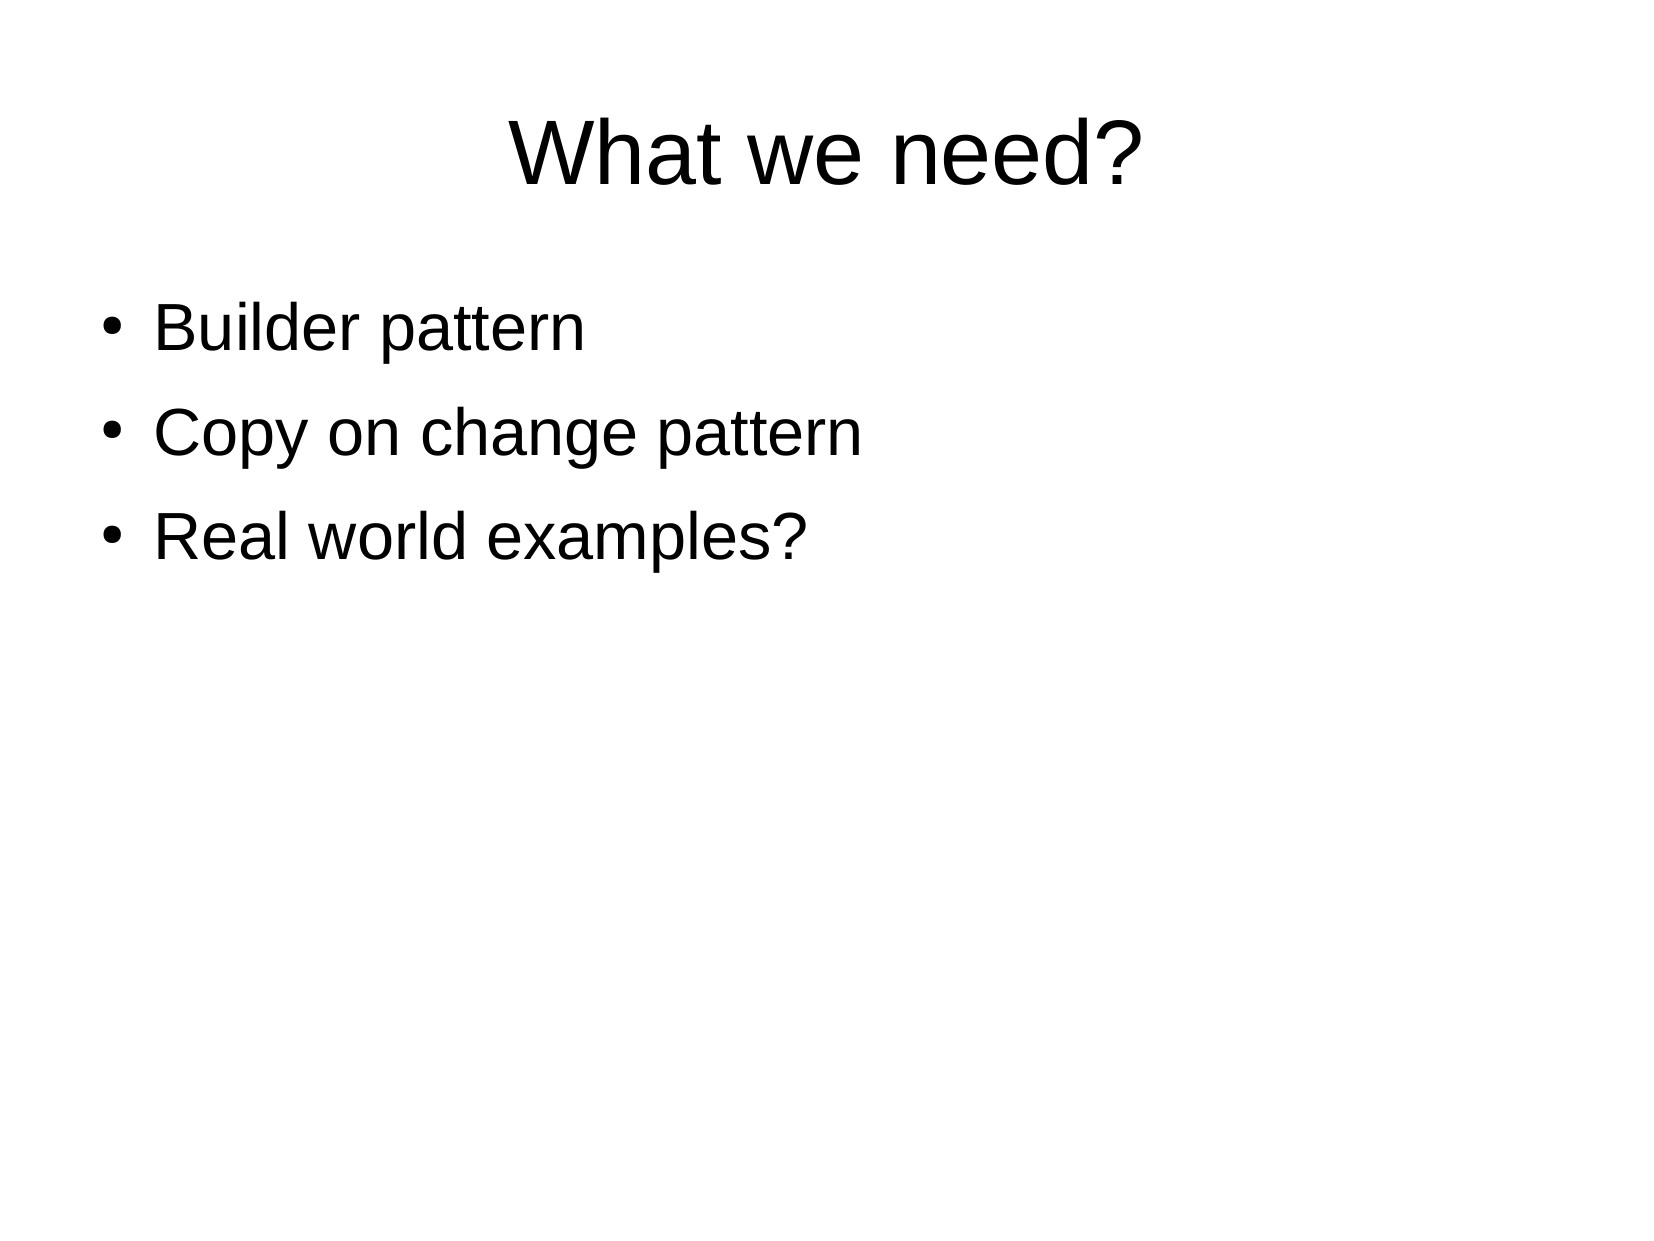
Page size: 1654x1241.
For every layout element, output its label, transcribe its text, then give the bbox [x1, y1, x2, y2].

list Builder pattern Copy on change pattern Real world examples? [82, 290, 1538, 1010]
title What we need? [82, 49, 1571, 257]
